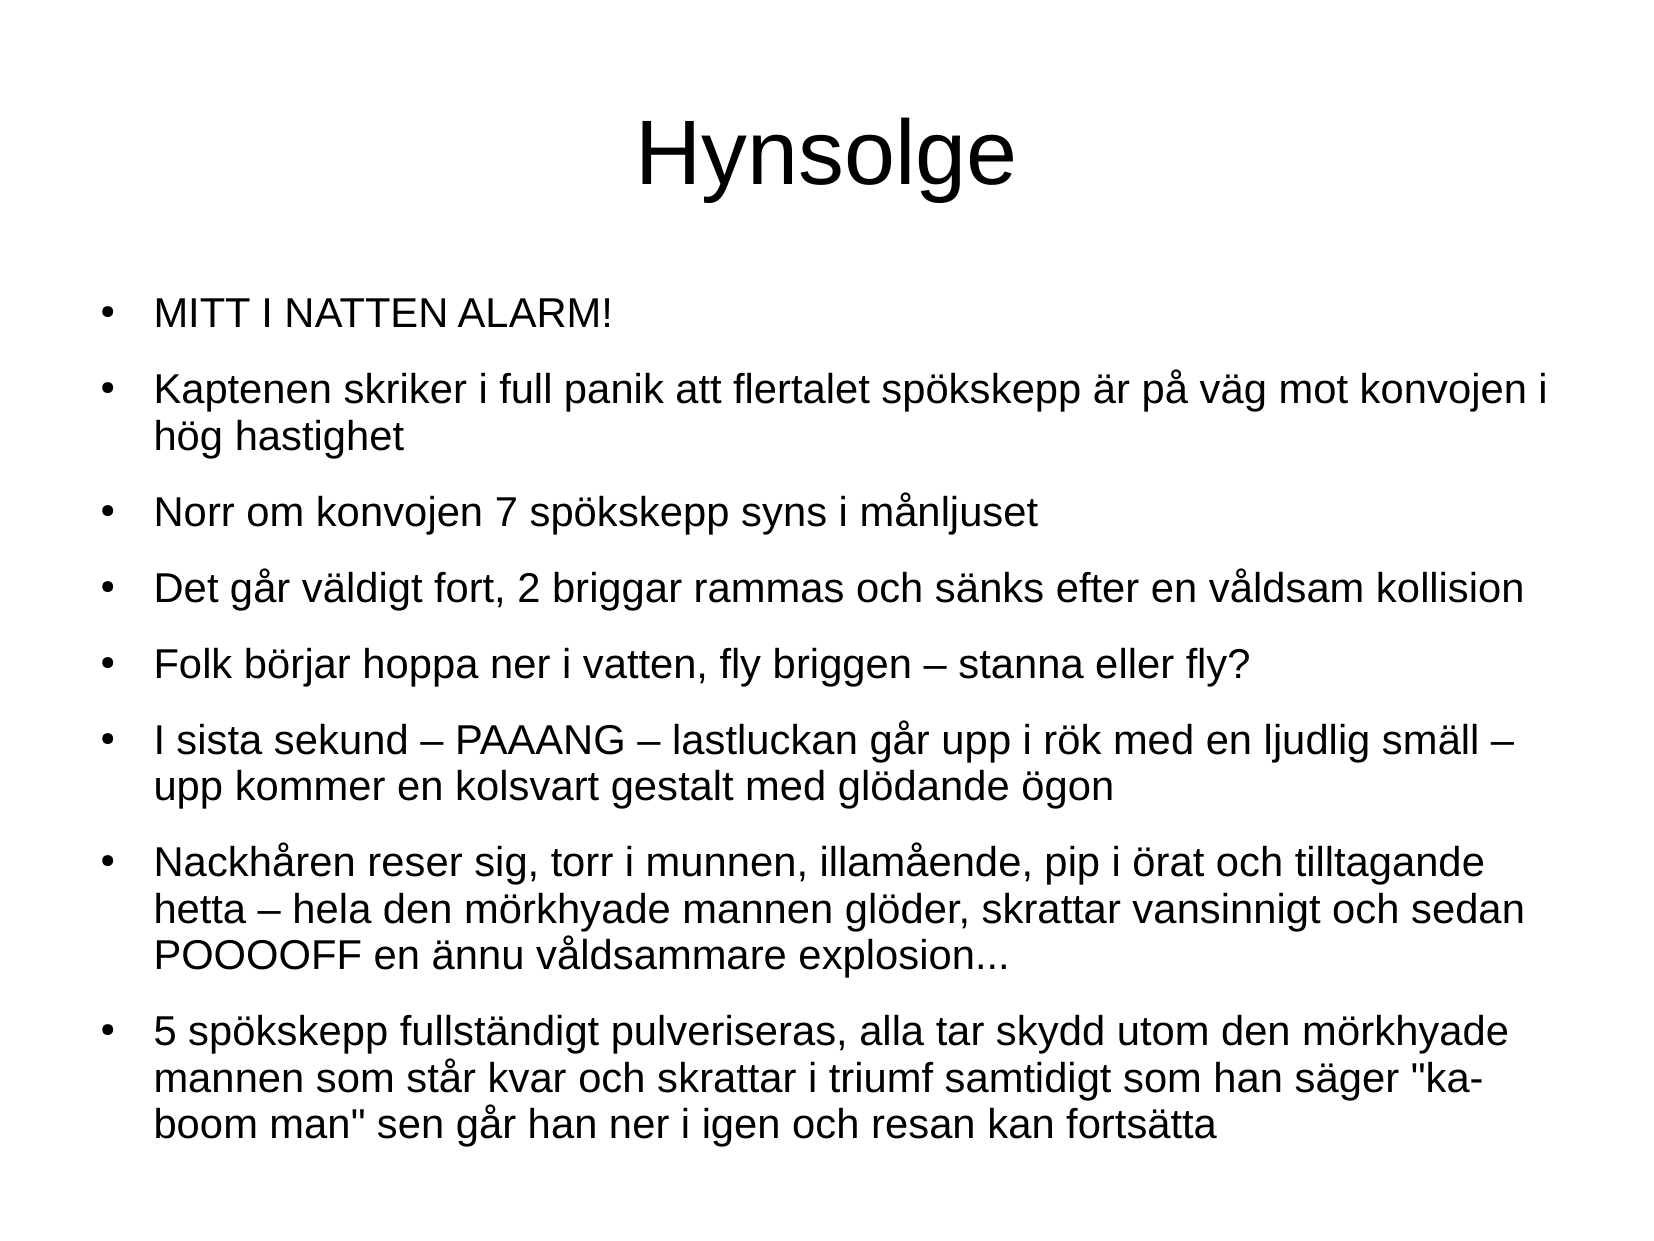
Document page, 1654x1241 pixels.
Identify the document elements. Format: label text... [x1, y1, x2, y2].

list MITT I NATTEN ALARM! Kaptenen skriker i full panik att flertalet spökskepp är på väg mot konvojen i hög hastighet Norr om konvojen 7 spökskepp syns i månljuset Det går väldigt fort, 2 briggar rammas och sänks efter en våldsam kollision Folk börjar hoppa ner i vatten, fly briggen – stanna eller fly? I sista sekund – PAAANG – lastluckan går upp i rök med en ljudlig smäll – upp kommer en kolsvart gestalt med glödande ögon Nackhåren reser sig, torr i munnen, illamående, pip i örat och tilltagande hetta – hela den mörkhyade mannen glöder, skrattar vansinnigt och sedan POOOOFF en ännu våldsammare explosion... 5 spökskepp fullständigt pulveriseras, alla tar skydd utom den mörkhyade mannen som står kvar och skrattar i triumf samtidigt som han säger "ka-boom man" sen går han ner i igen och resan kan fortsätta [82, 290, 1571, 1152]
title Hynsolge [82, 49, 1571, 257]
